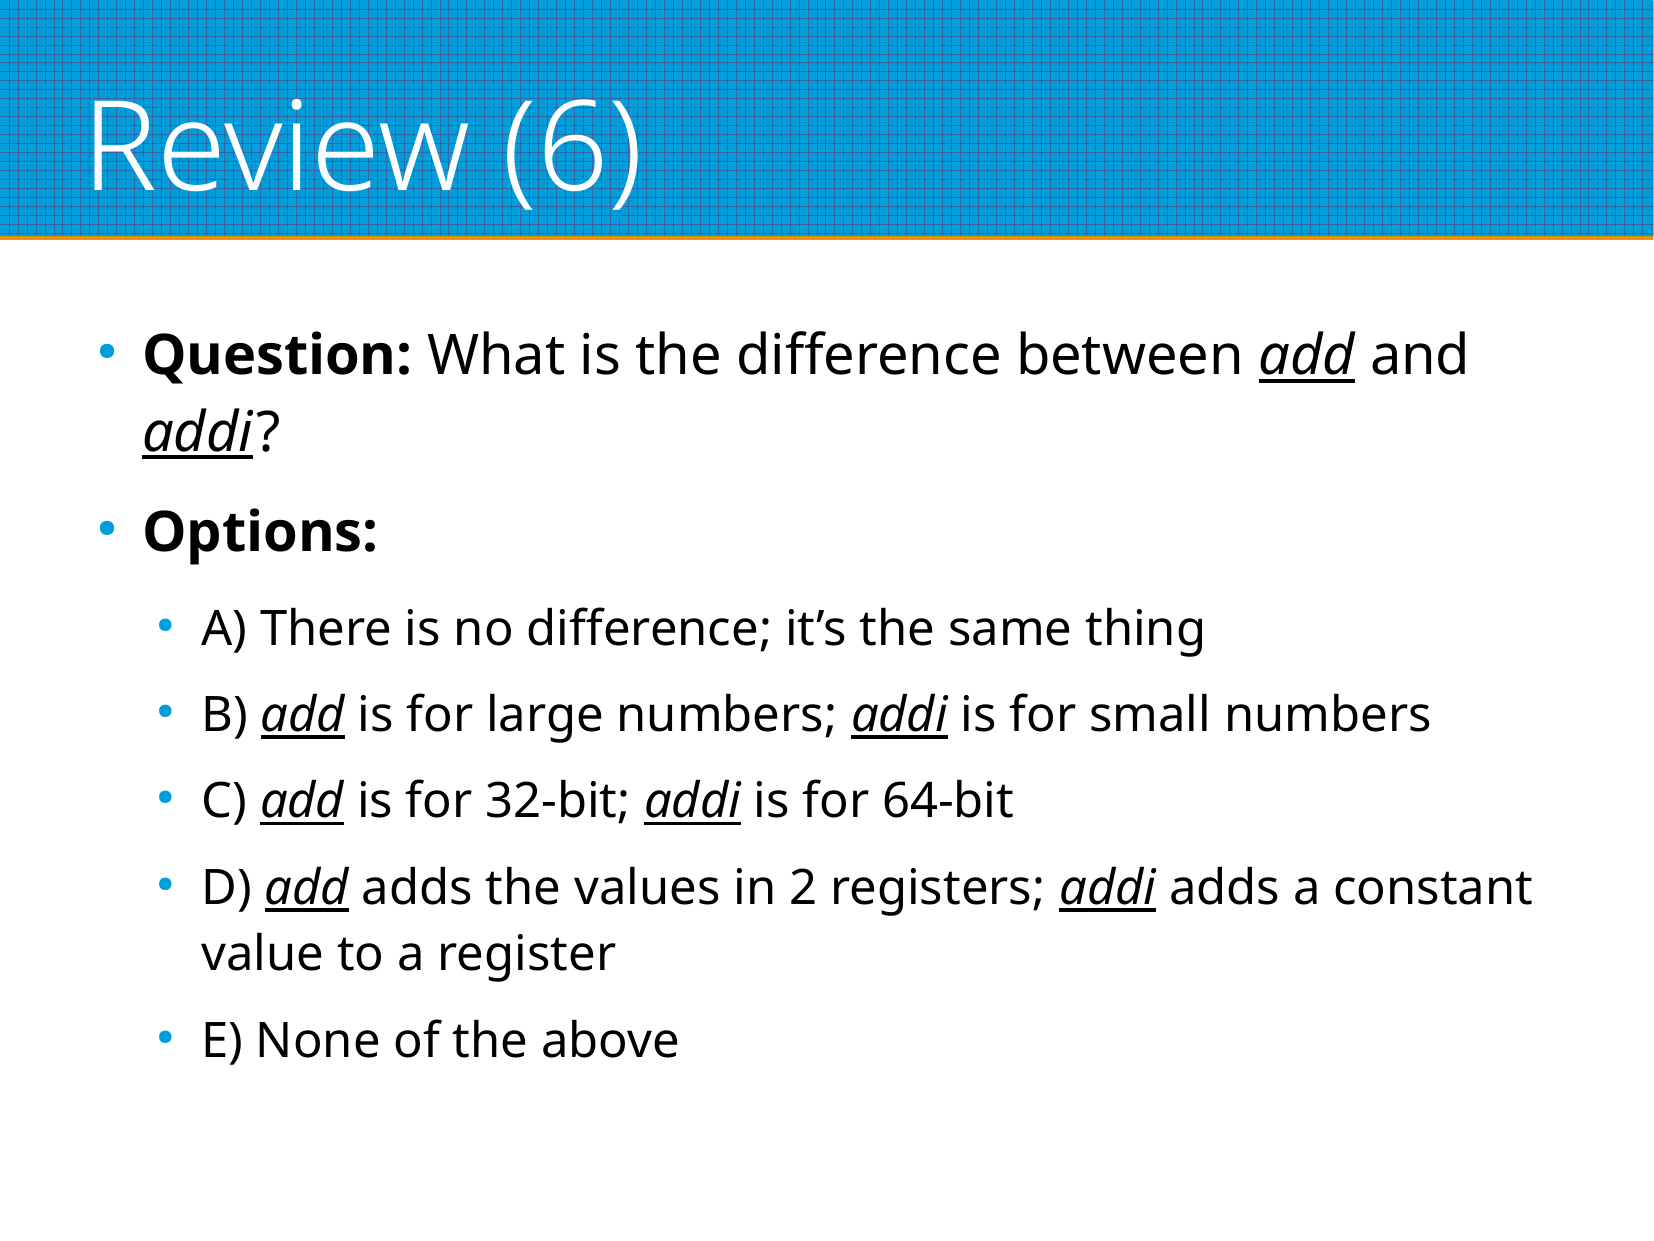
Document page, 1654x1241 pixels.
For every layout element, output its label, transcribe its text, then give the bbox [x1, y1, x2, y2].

list Question: What is the difference between add and addi? Options: A) There is no difference; it’s the same thing B) add is for large numbers; addi is for small numbers C) add is for 32-bit; addi is for 64-bit D) add adds the values in 2 registers; addi adds a constant value to a register E) None of the above [82, 314, 1563, 1081]
title Review (6) [82, 19, 1571, 227]
